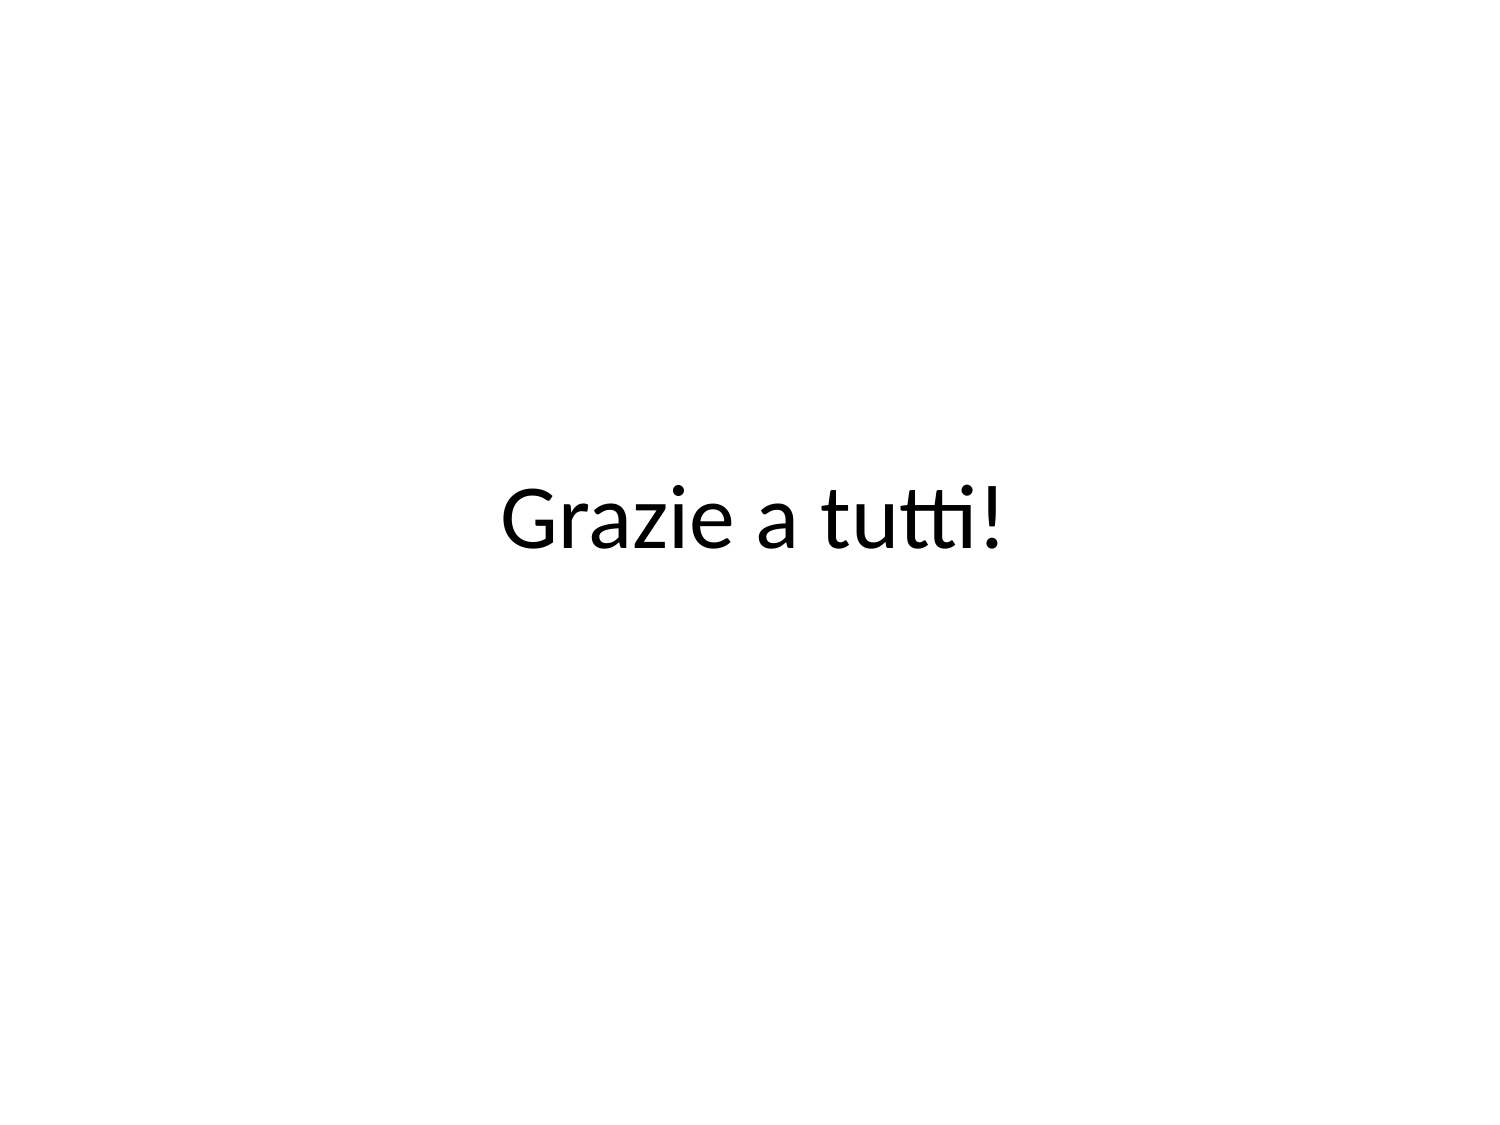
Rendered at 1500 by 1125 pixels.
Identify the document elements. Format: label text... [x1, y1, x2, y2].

text_box Grazie a tutti! [9, 450, 1500, 638]
